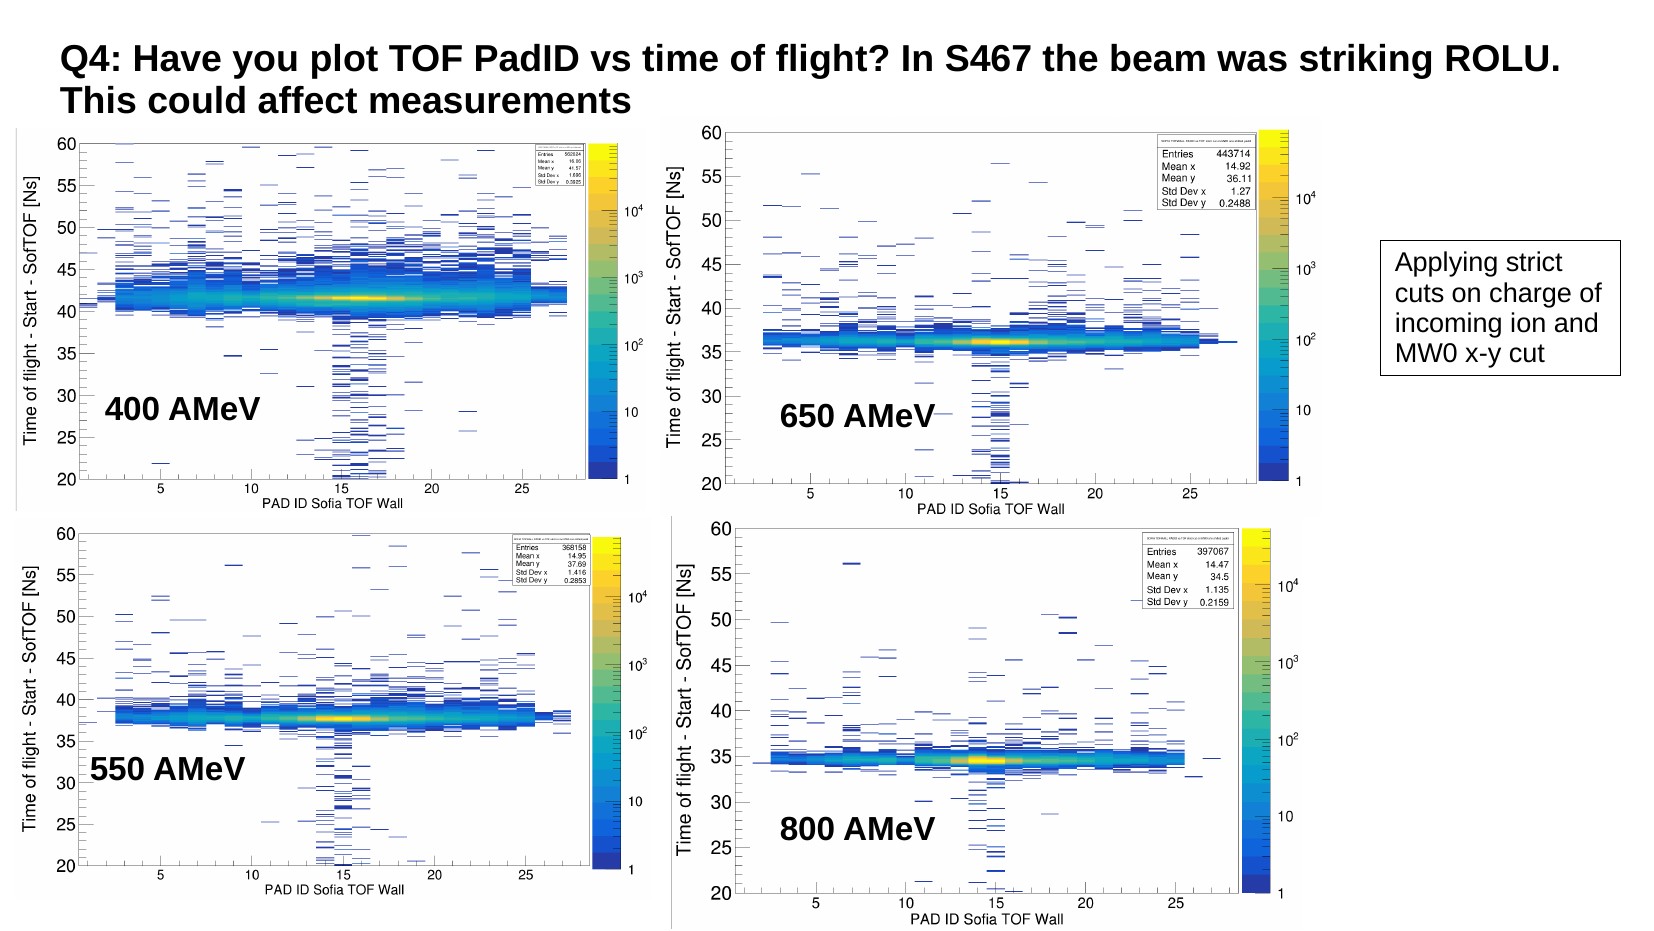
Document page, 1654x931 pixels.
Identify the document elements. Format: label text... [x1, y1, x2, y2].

text_box 650 AMeV [765, 390, 976, 442]
text_box 400 AMeV [90, 383, 301, 436]
text_box Q4: Have you plot TOF PadID vs time of flight? In S467 the beam was striking ROLU. This could affect measurements [45, 30, 1621, 129]
text_box Applying strict cuts on charge of incoming ion and MW0 x-y cut [1380, 240, 1621, 376]
picture [660, 116, 1321, 930]
text_box 550 AMeV [75, 743, 286, 796]
text_box 800 AMeV [765, 803, 976, 856]
picture [15, 128, 646, 511]
picture [15, 518, 651, 901]
